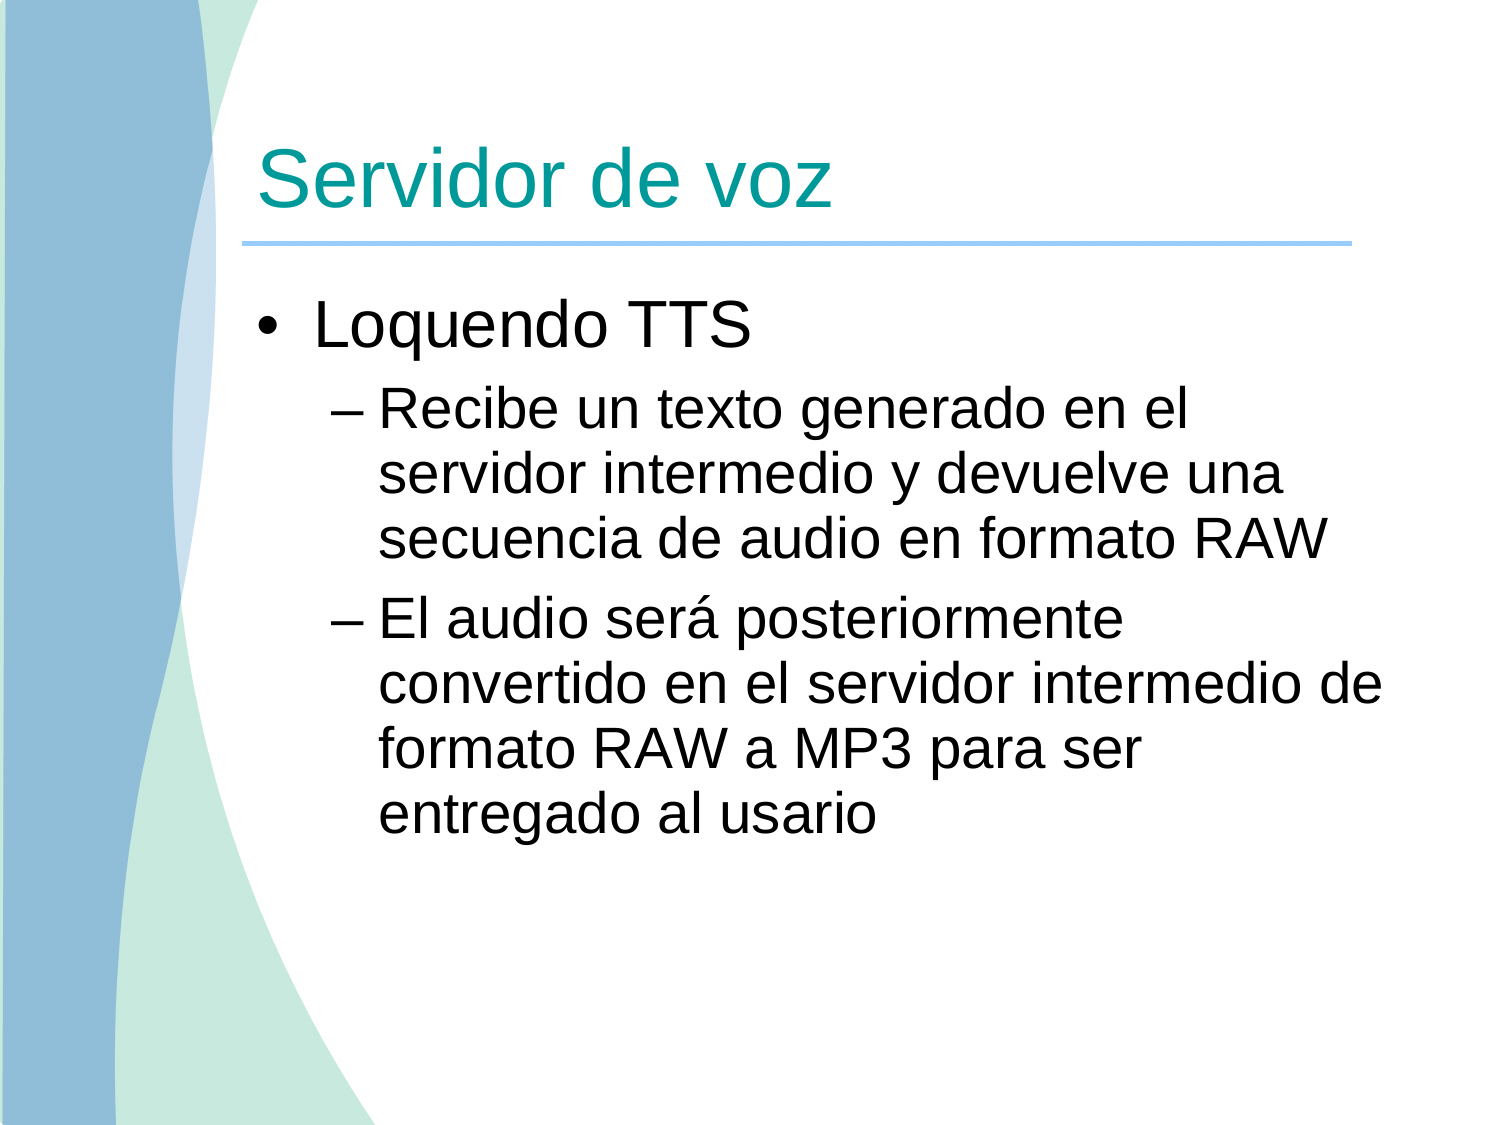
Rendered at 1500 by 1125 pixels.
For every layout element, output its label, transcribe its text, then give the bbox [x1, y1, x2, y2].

picture [0, 0, 1500, 1125]
list Loquendo TTS Recibe un texto generado en el servidor intermedio y devuelve una secuencia de audio en formato RAW El audio será posteriormente convertido en el servidor intermedio de formato RAW a MP3 para ser entregado al usario [242, 278, 1425, 1006]
title Servidor de voz [242, 124, 940, 234]
